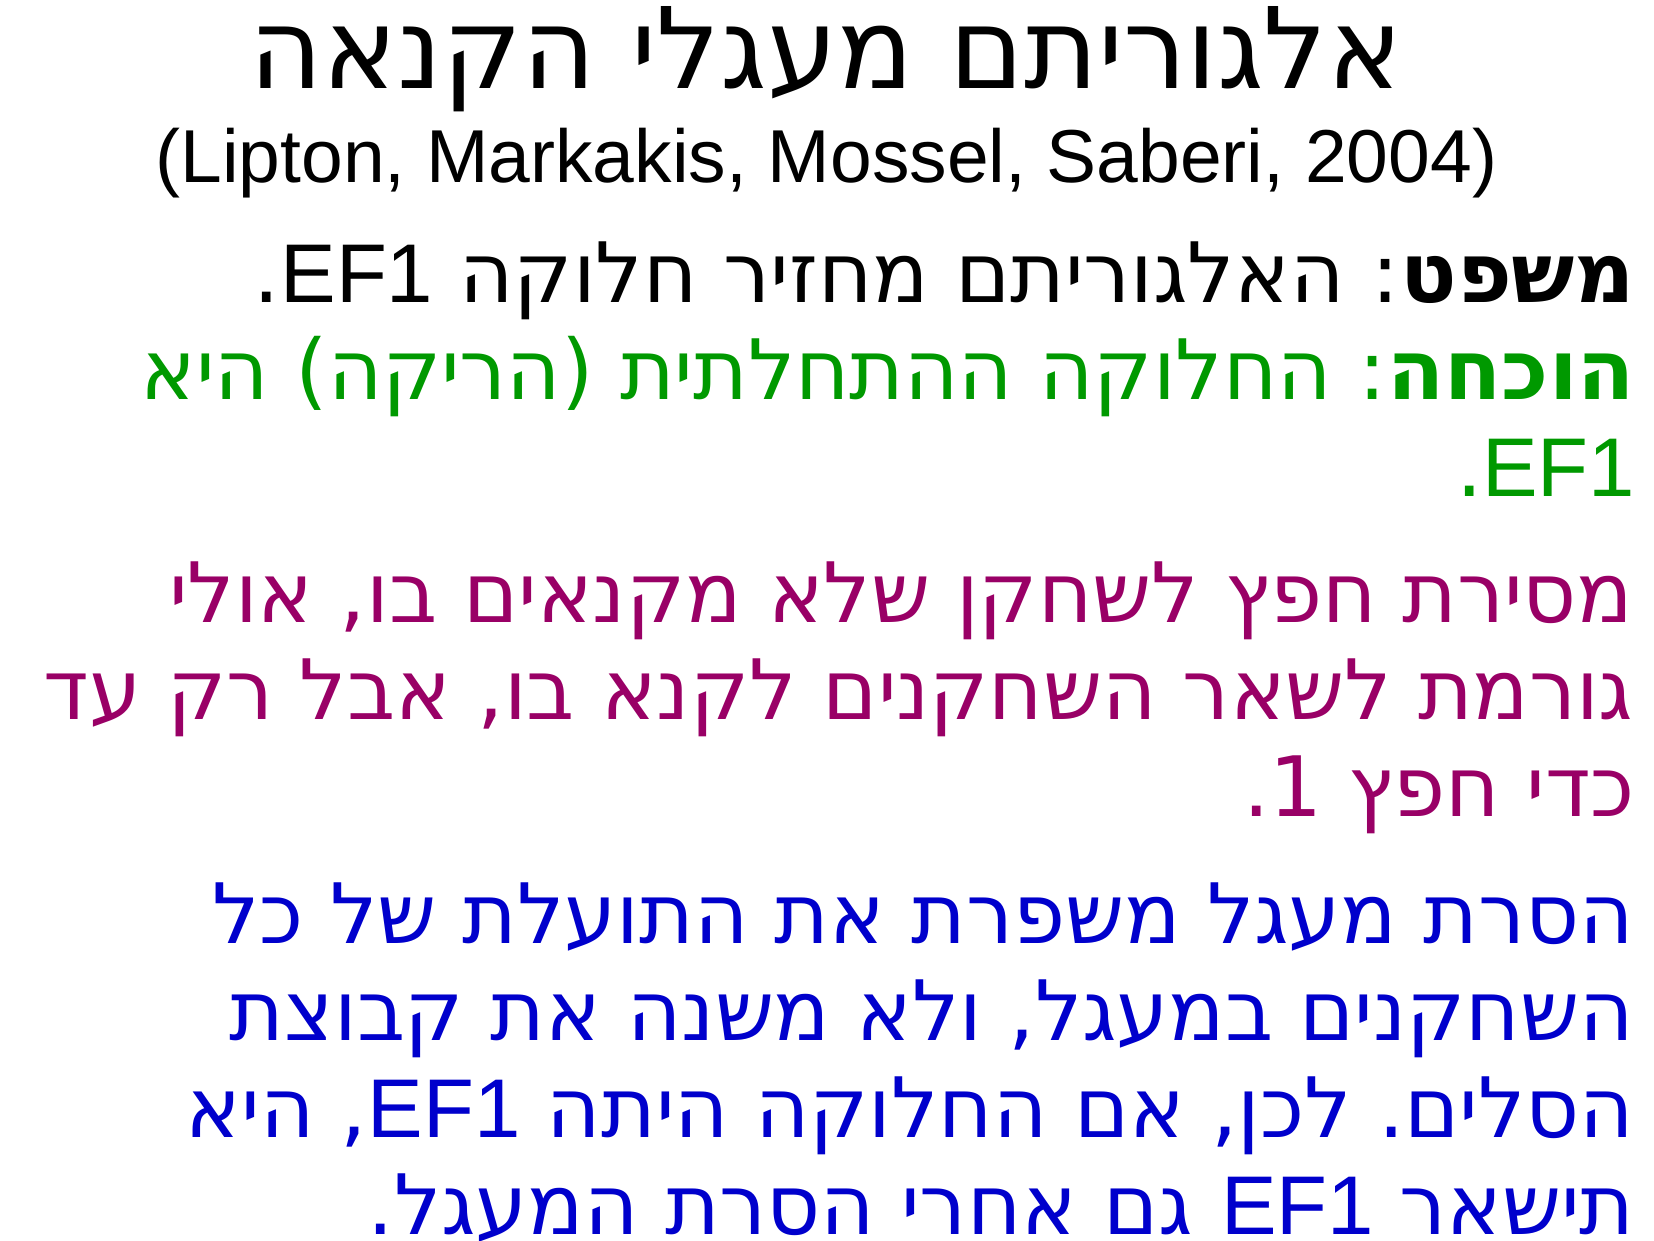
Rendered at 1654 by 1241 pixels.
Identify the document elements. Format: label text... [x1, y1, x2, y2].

title אלגוריתם מעגלי הקנאה (Lipton, Markakis, Mossel, Saberi, 2004) [0, 0, 1654, 196]
list משפט: האלגוריתם מחזיר חלוקה EF1. הוכחה: החלוקה ההתחלתית (הריקה) היא EF1. מסירת חפץ לשחקן שלא מקנאים בו, אולי גורמת לשאר השחקנים לקנא בו, אבל רק עד כדי חפץ 1. הסרת מעגל משפרת את התועלת של כל השחקנים במעגל, ולא משנה את קבוצת הסלים. לכן, אם החלוקה היתה EF1, היא תישאר EF1 גם אחרי הסרת המעגל. *** [0, 225, 1636, 1241]
